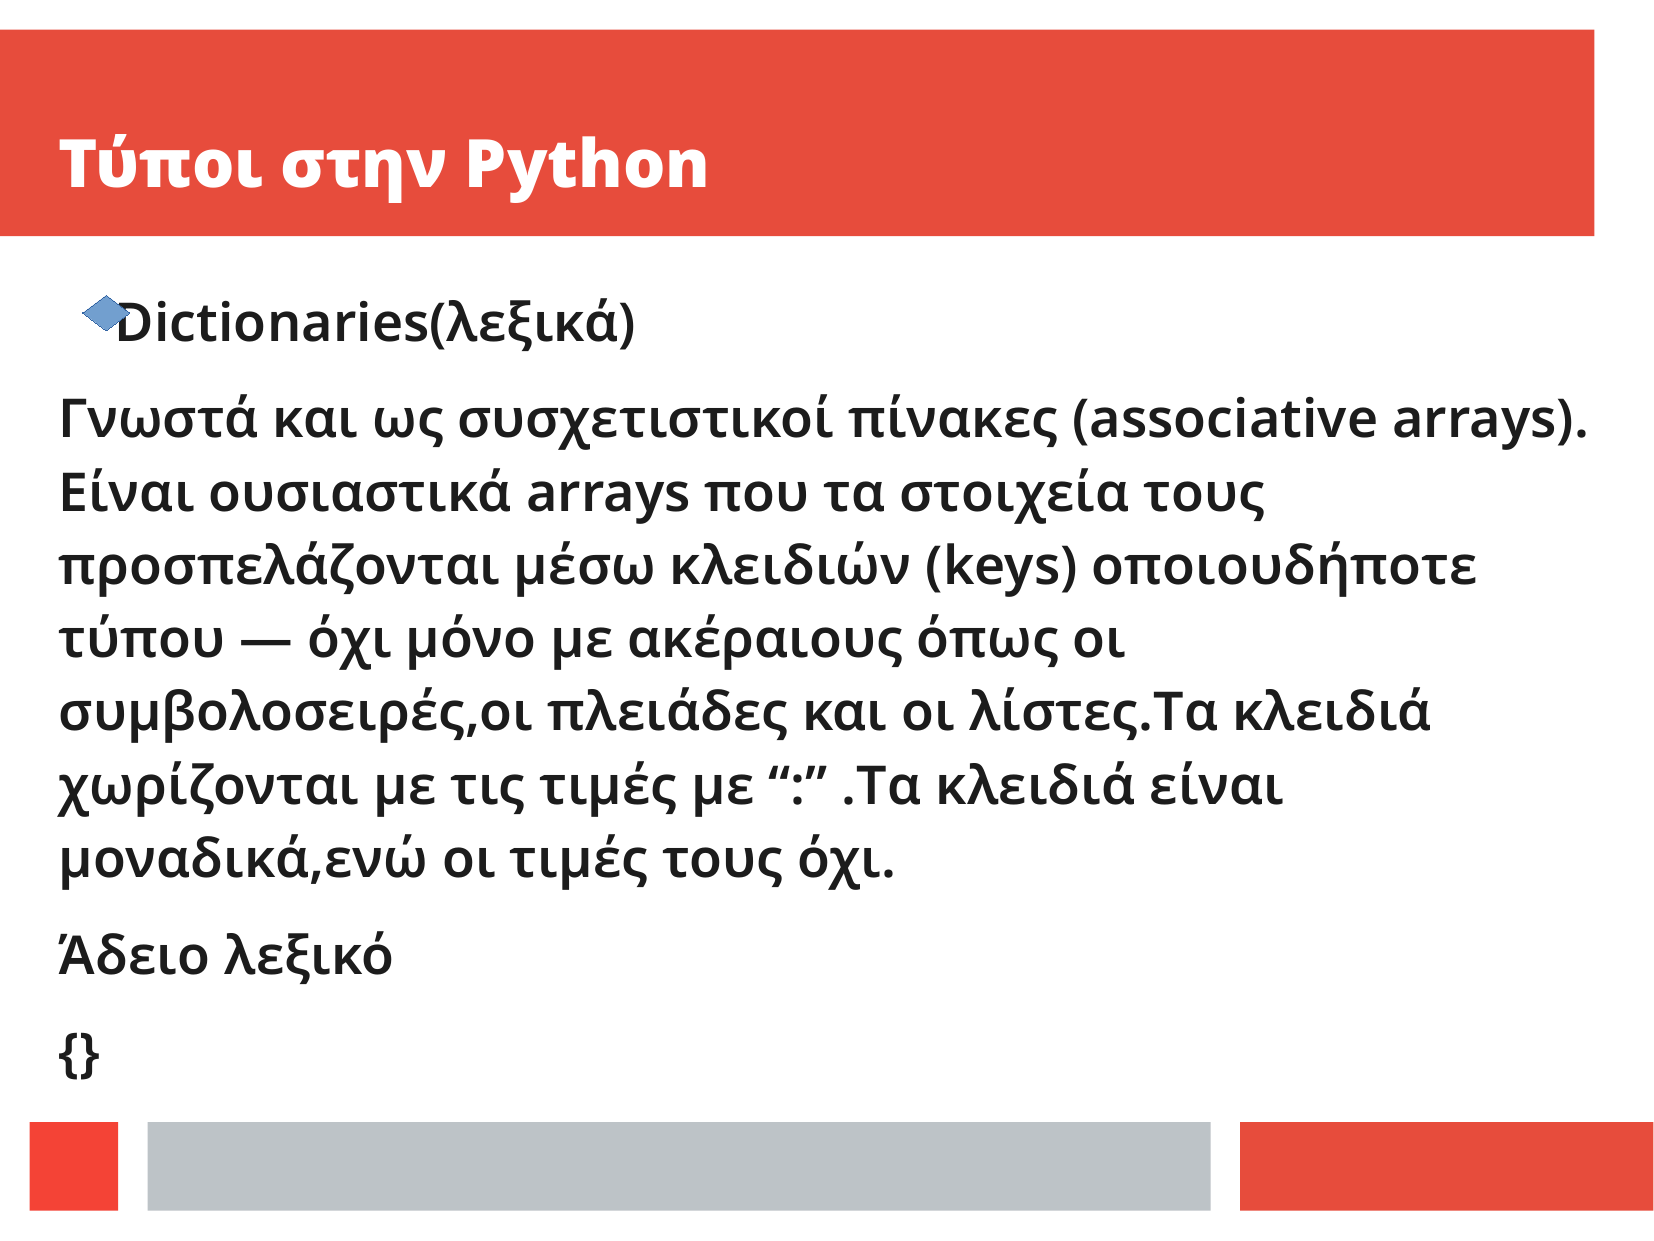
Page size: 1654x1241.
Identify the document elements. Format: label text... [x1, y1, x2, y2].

title Τύποι στην Python [59, 59, 1595, 207]
list Dictionaries(λεξικά) Γνωστά και ως συσχετιστικοί πίνακες (associative arrays). Είναι ουσιαστικά arrays που τα στοιχεία τους προσπελάζονται μέσω κλειδιών (keys) οποιουδήποτε τύπου — όχι μόνο με ακέραιους όπως οι συμβολοσειρές,οι πλειάδες και οι λίστες.Tα κλειδιά χωρίζονται με τις τιμές με “:” .Tα κλειδιά είναι μοναδικά,ενώ οι τιμές τους όχι. Άδειο λεξικό {} [59, 283, 1607, 1093]
text_box [82, 295, 130, 331]
